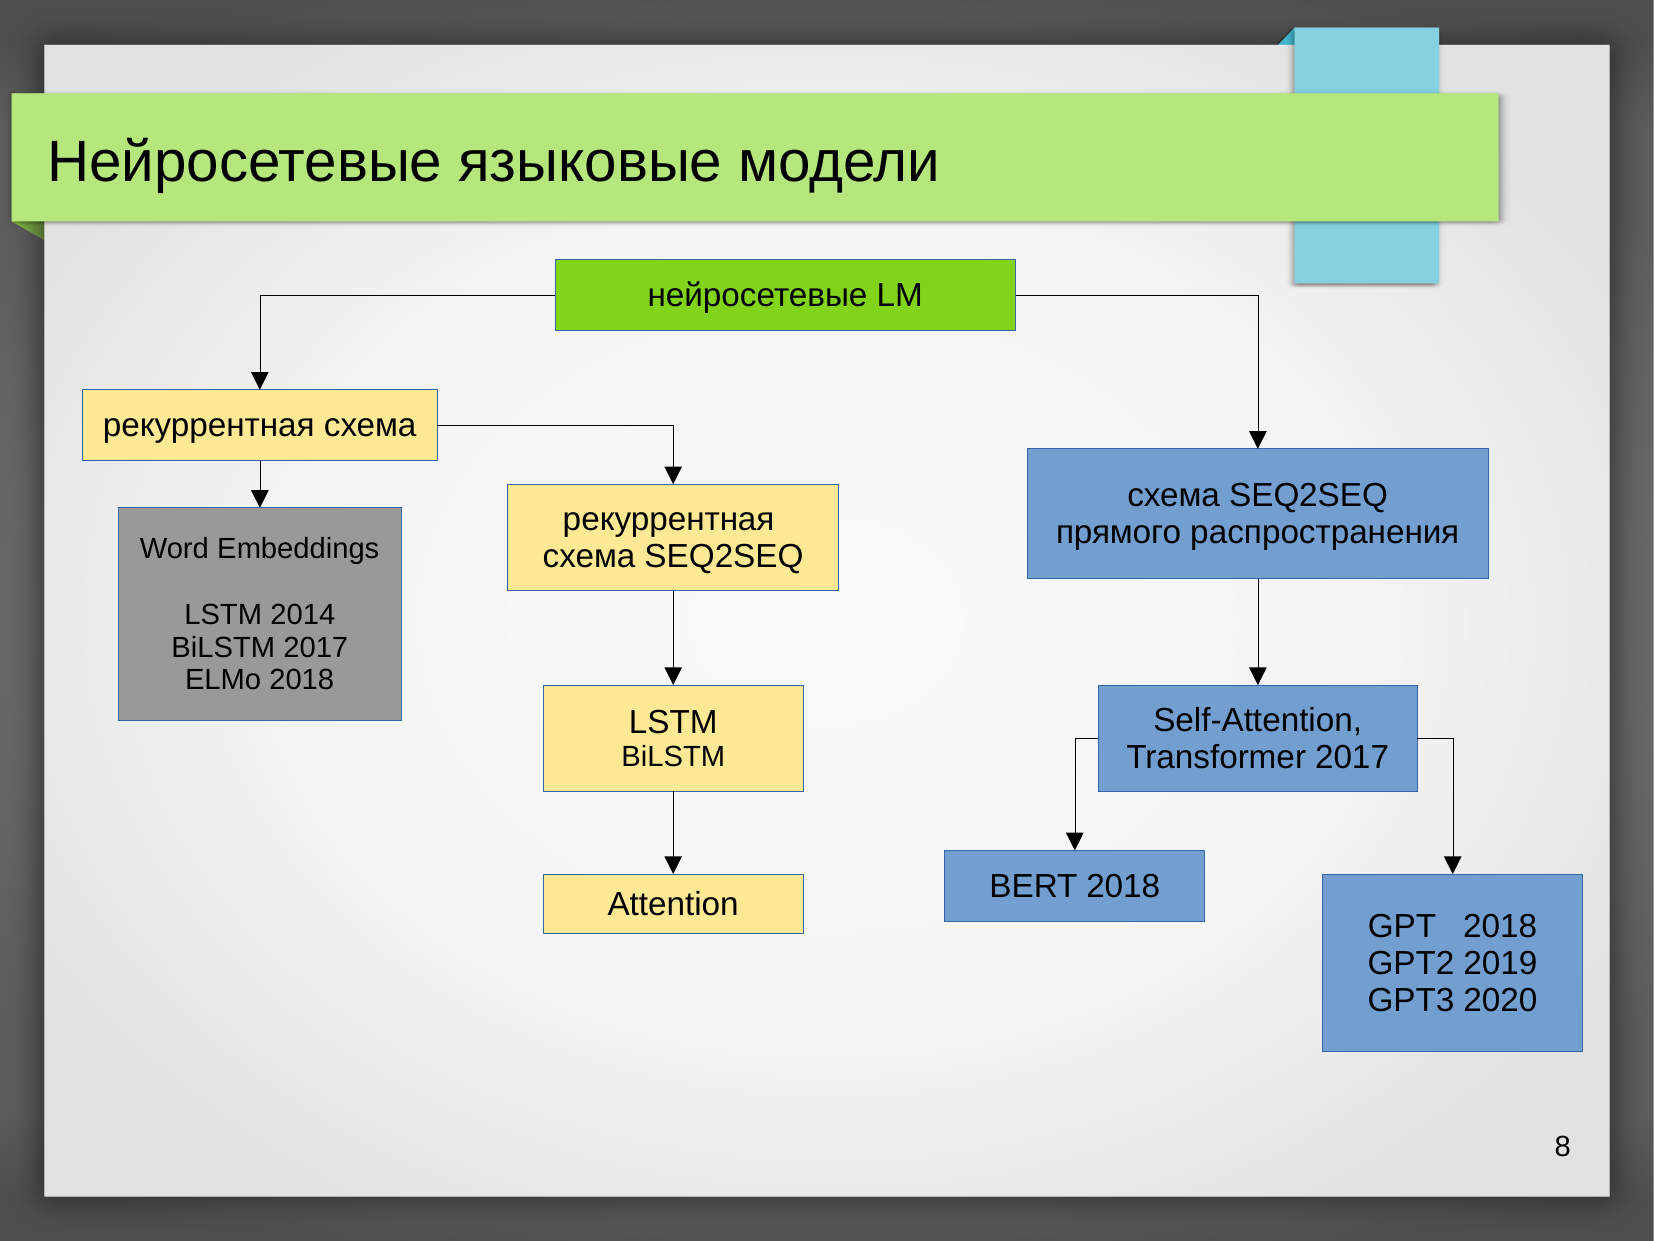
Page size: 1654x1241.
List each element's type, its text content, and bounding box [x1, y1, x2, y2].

text_box BERT 2018 [944, 850, 1205, 922]
picture [0, 0, 1654, 1241]
text_box рекуррентная схема [82, 389, 438, 461]
text_box схема SEQ2SEQ прямого распространения [1027, 448, 1489, 579]
text_box Self-Attention, Transformer 2017 [1098, 685, 1418, 792]
text_box Attention [543, 874, 804, 934]
text_box нейросетевые LM [555, 259, 1016, 331]
text_box рекуррентная схема SEQ2SEQ [507, 484, 839, 591]
text_box LSTM BiLSTM [543, 685, 804, 792]
title Нейросетевые языковые модели [47, 121, 1241, 201]
text_box GPT 2018 GPT2 2019 GPT3 2020 [1322, 874, 1583, 1052]
text_box Word Embeddings LSTM 2014 BiLSTM 2017 ELMo 2018 [118, 507, 402, 721]
